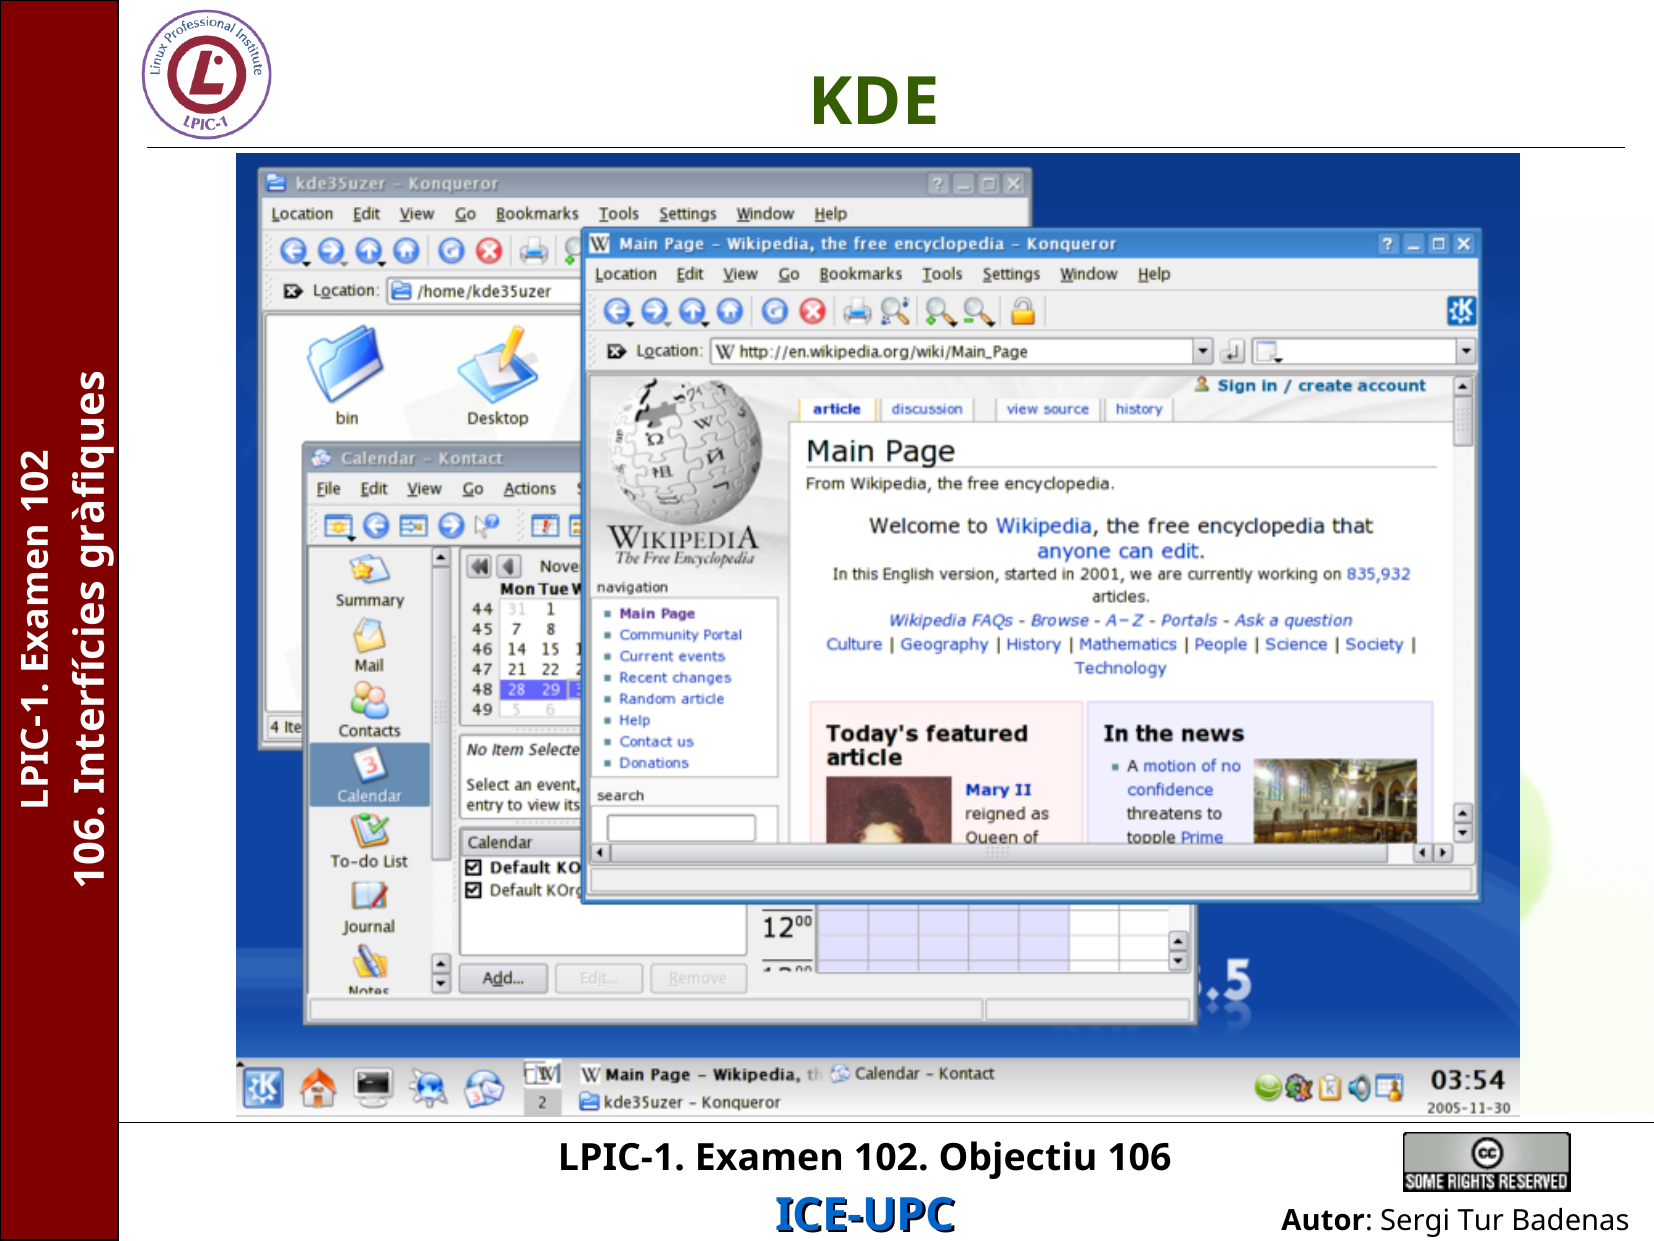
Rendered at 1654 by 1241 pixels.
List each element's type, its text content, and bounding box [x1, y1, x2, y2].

picture [135, 5, 277, 55]
picture [1403, 1132, 1571, 1192]
title KDE [129, 55, 1619, 142]
picture [236, 153, 1654, 1117]
